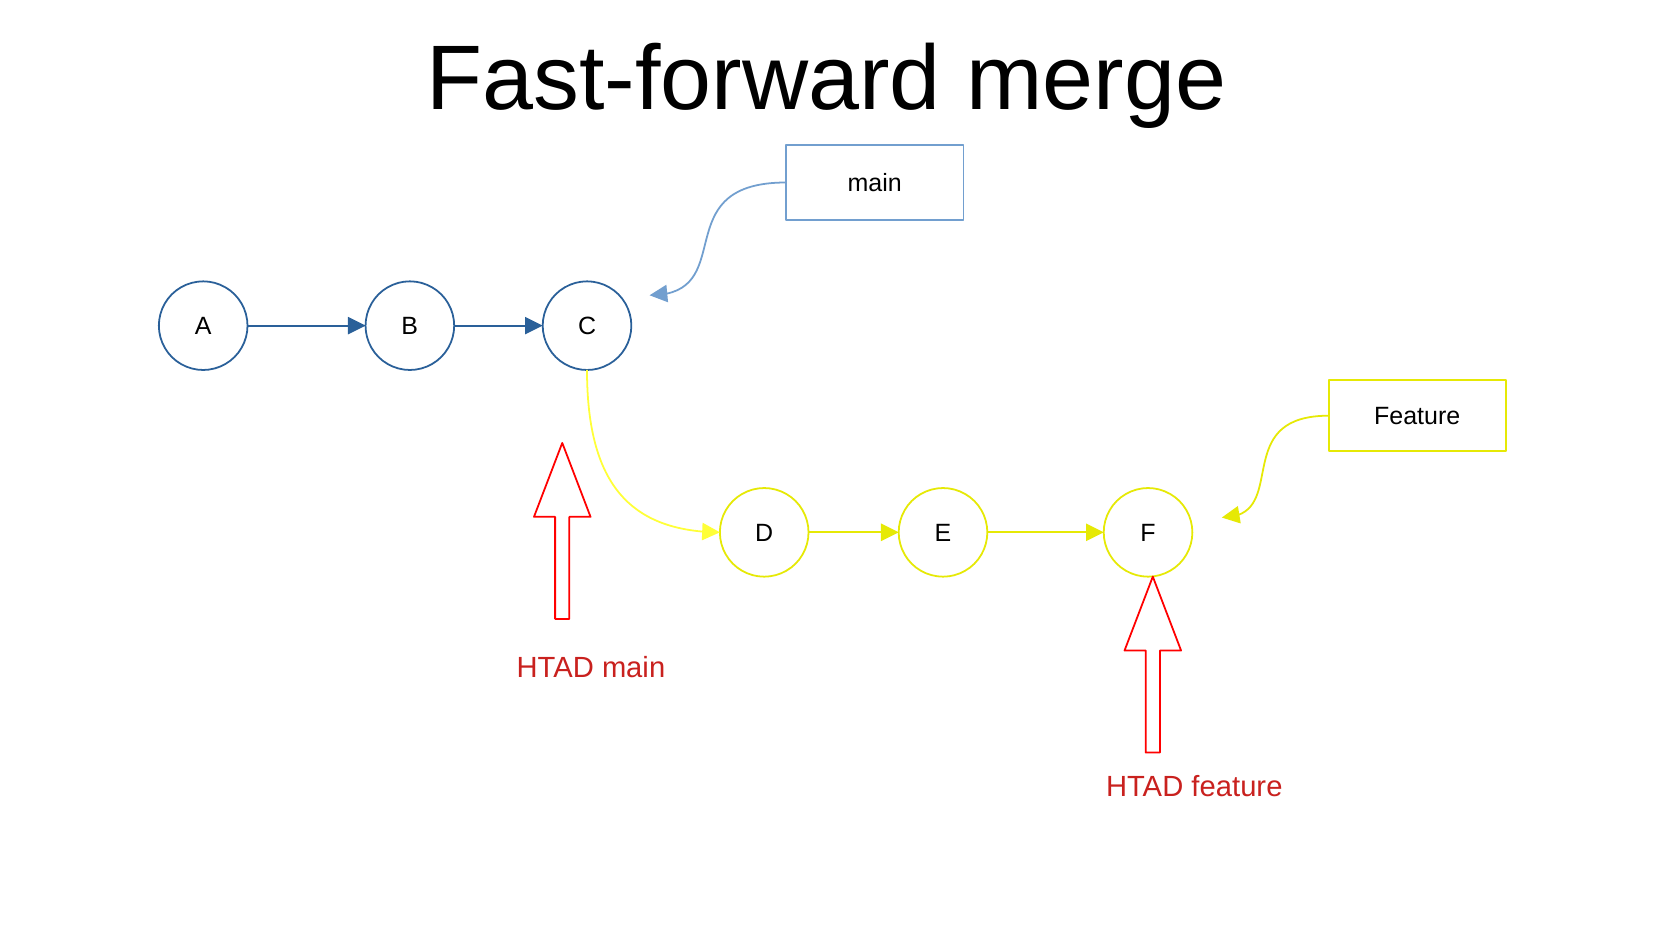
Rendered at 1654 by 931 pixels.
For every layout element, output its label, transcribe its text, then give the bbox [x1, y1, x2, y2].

text_box HTAD main [501, 649, 681, 692]
title Fast-forward merge [82, 0, 1571, 156]
text_box E [898, 488, 988, 577]
text_box F [1103, 488, 1193, 577]
text_box main [786, 156, 964, 220]
text_box A [158, 281, 248, 370]
text_box [1124, 576, 1182, 753]
text_box C [542, 281, 632, 370]
text_box D [719, 488, 809, 577]
text_box Feature [1328, 380, 1506, 452]
text_box [533, 442, 591, 619]
text_box HTAD feature [1091, 767, 1298, 810]
text_box B [365, 281, 455, 370]
